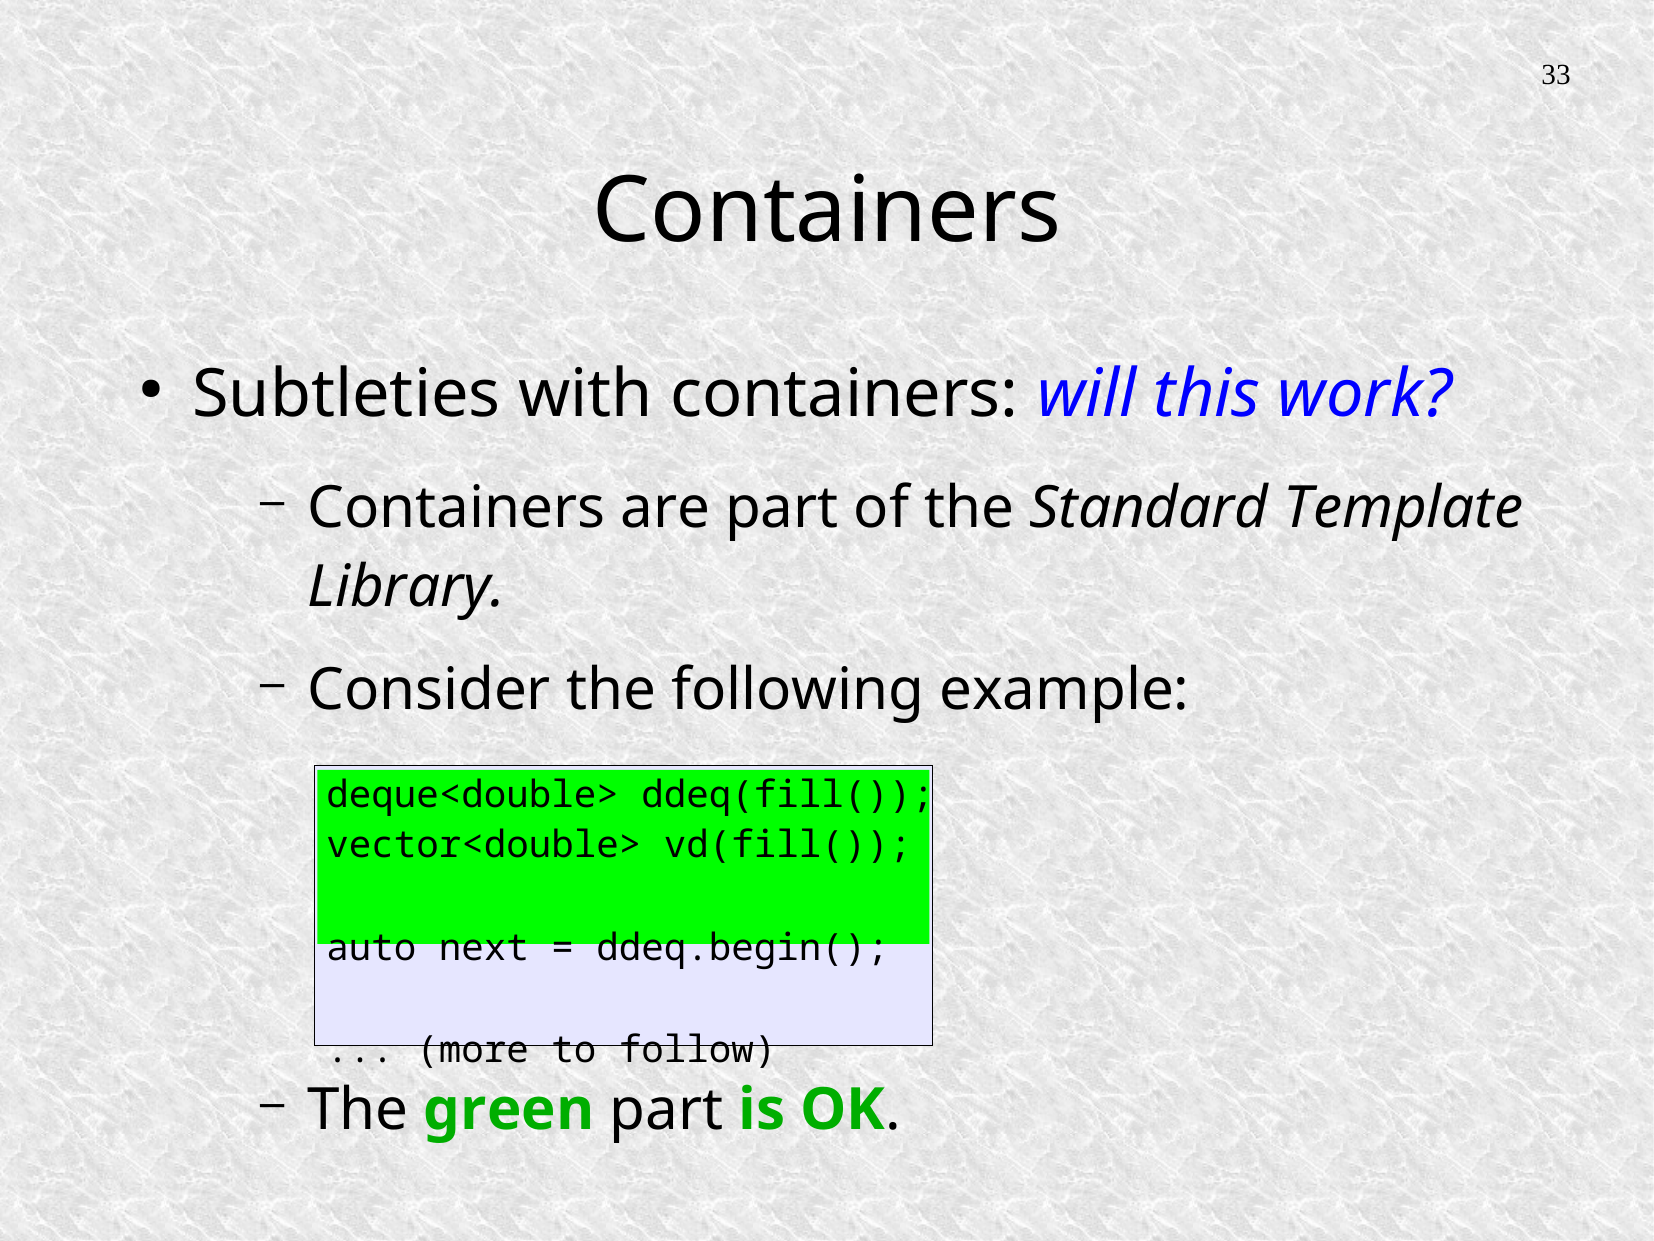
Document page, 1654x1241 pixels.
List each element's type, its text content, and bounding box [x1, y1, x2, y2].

title Containers [121, 102, 1534, 311]
list Subtleties with containers: will this work? Containers are part of the Standard Template Library. Consider the following example: The green part is OK. [121, 344, 1534, 1188]
picture [0, 0, 1654, 1241]
text_box [314, 765, 933, 1046]
text_box deque<double> ddeq(fill()); vector<double> vd(fill()); auto next = ddeq.begin(); ... (more to follow) [326, 767, 934, 1032]
